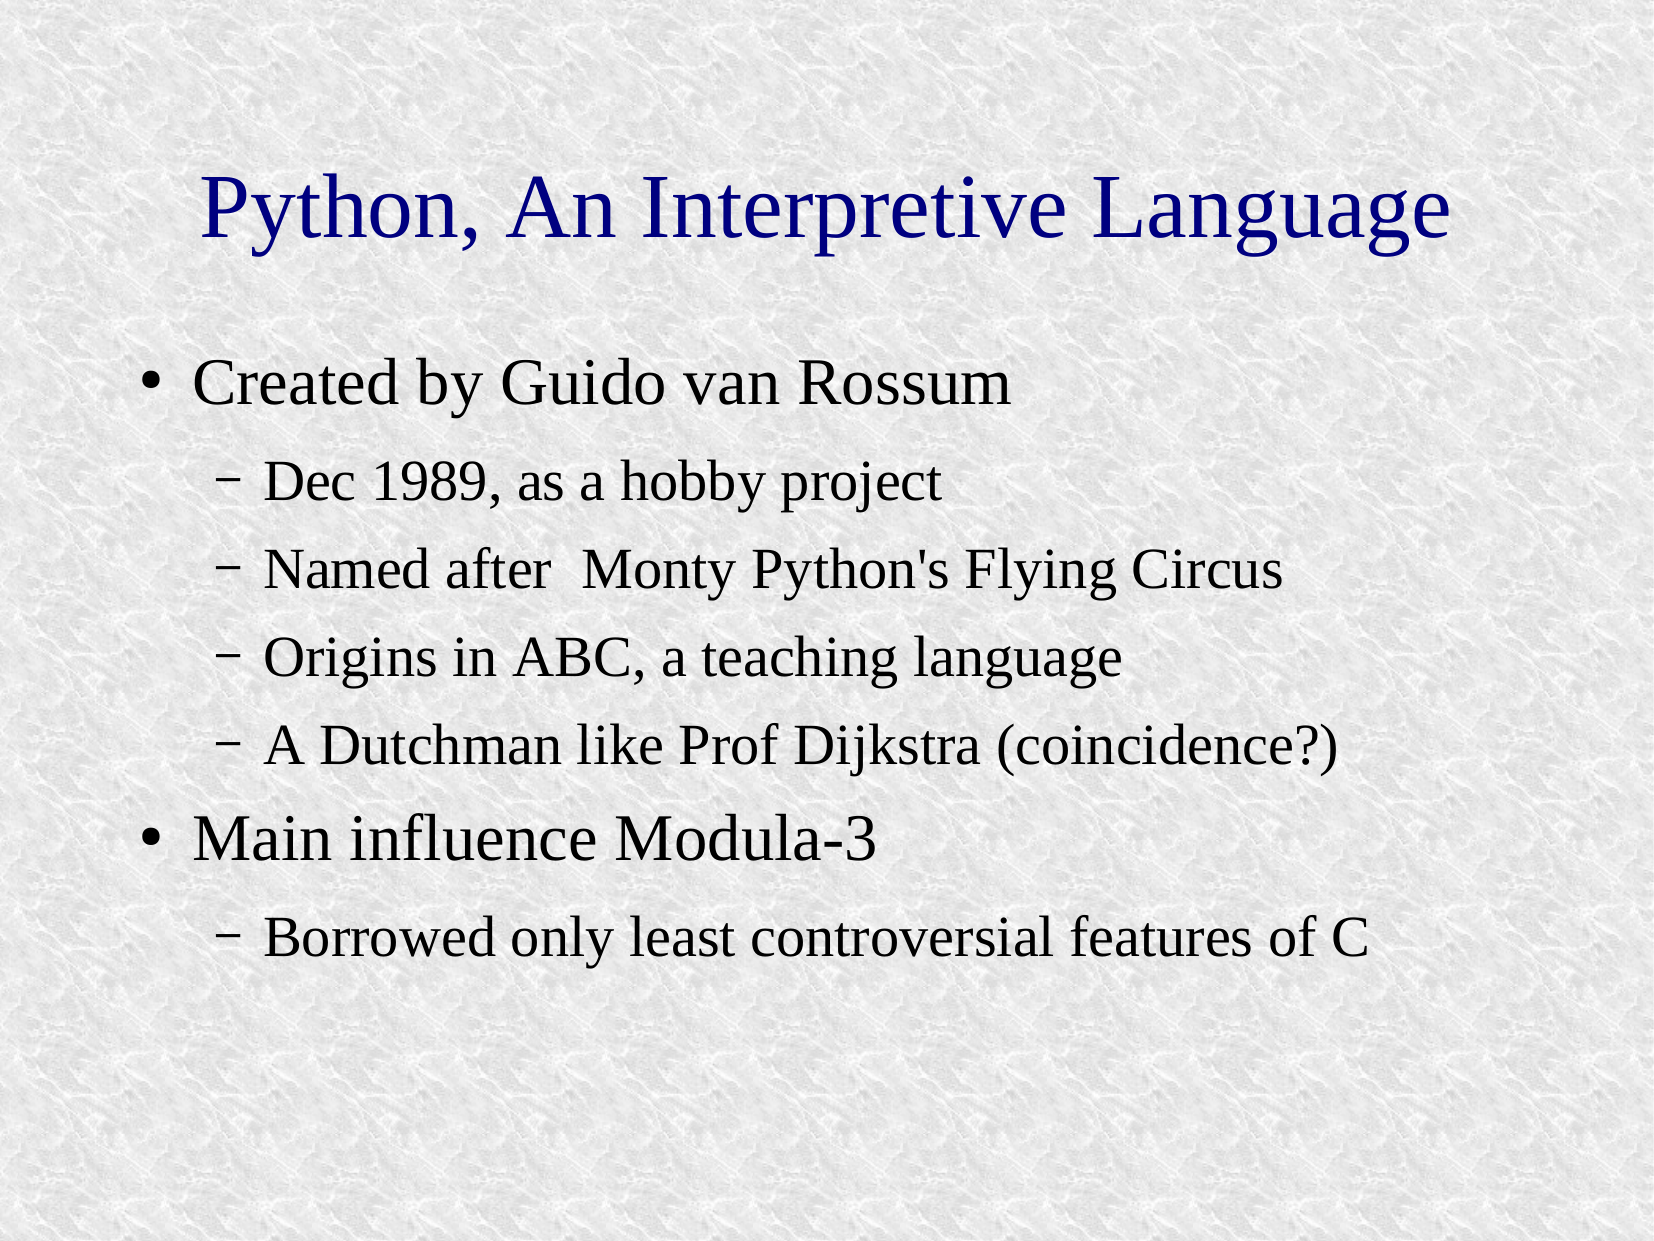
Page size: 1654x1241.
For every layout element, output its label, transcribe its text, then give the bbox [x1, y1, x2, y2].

title Python, An Interpretive Language [121, 102, 1534, 311]
picture [0, 0, 1654, 1241]
list Created by Guido van Rossum Dec 1989, as a hobby project Named after Monty Python's Flying Circus Origins in ABC, a teaching language A Dutchman like Prof Dijkstra (coincidence?) Main influence Modula-3 Borrowed only least controversial features of C [121, 344, 1534, 1196]
